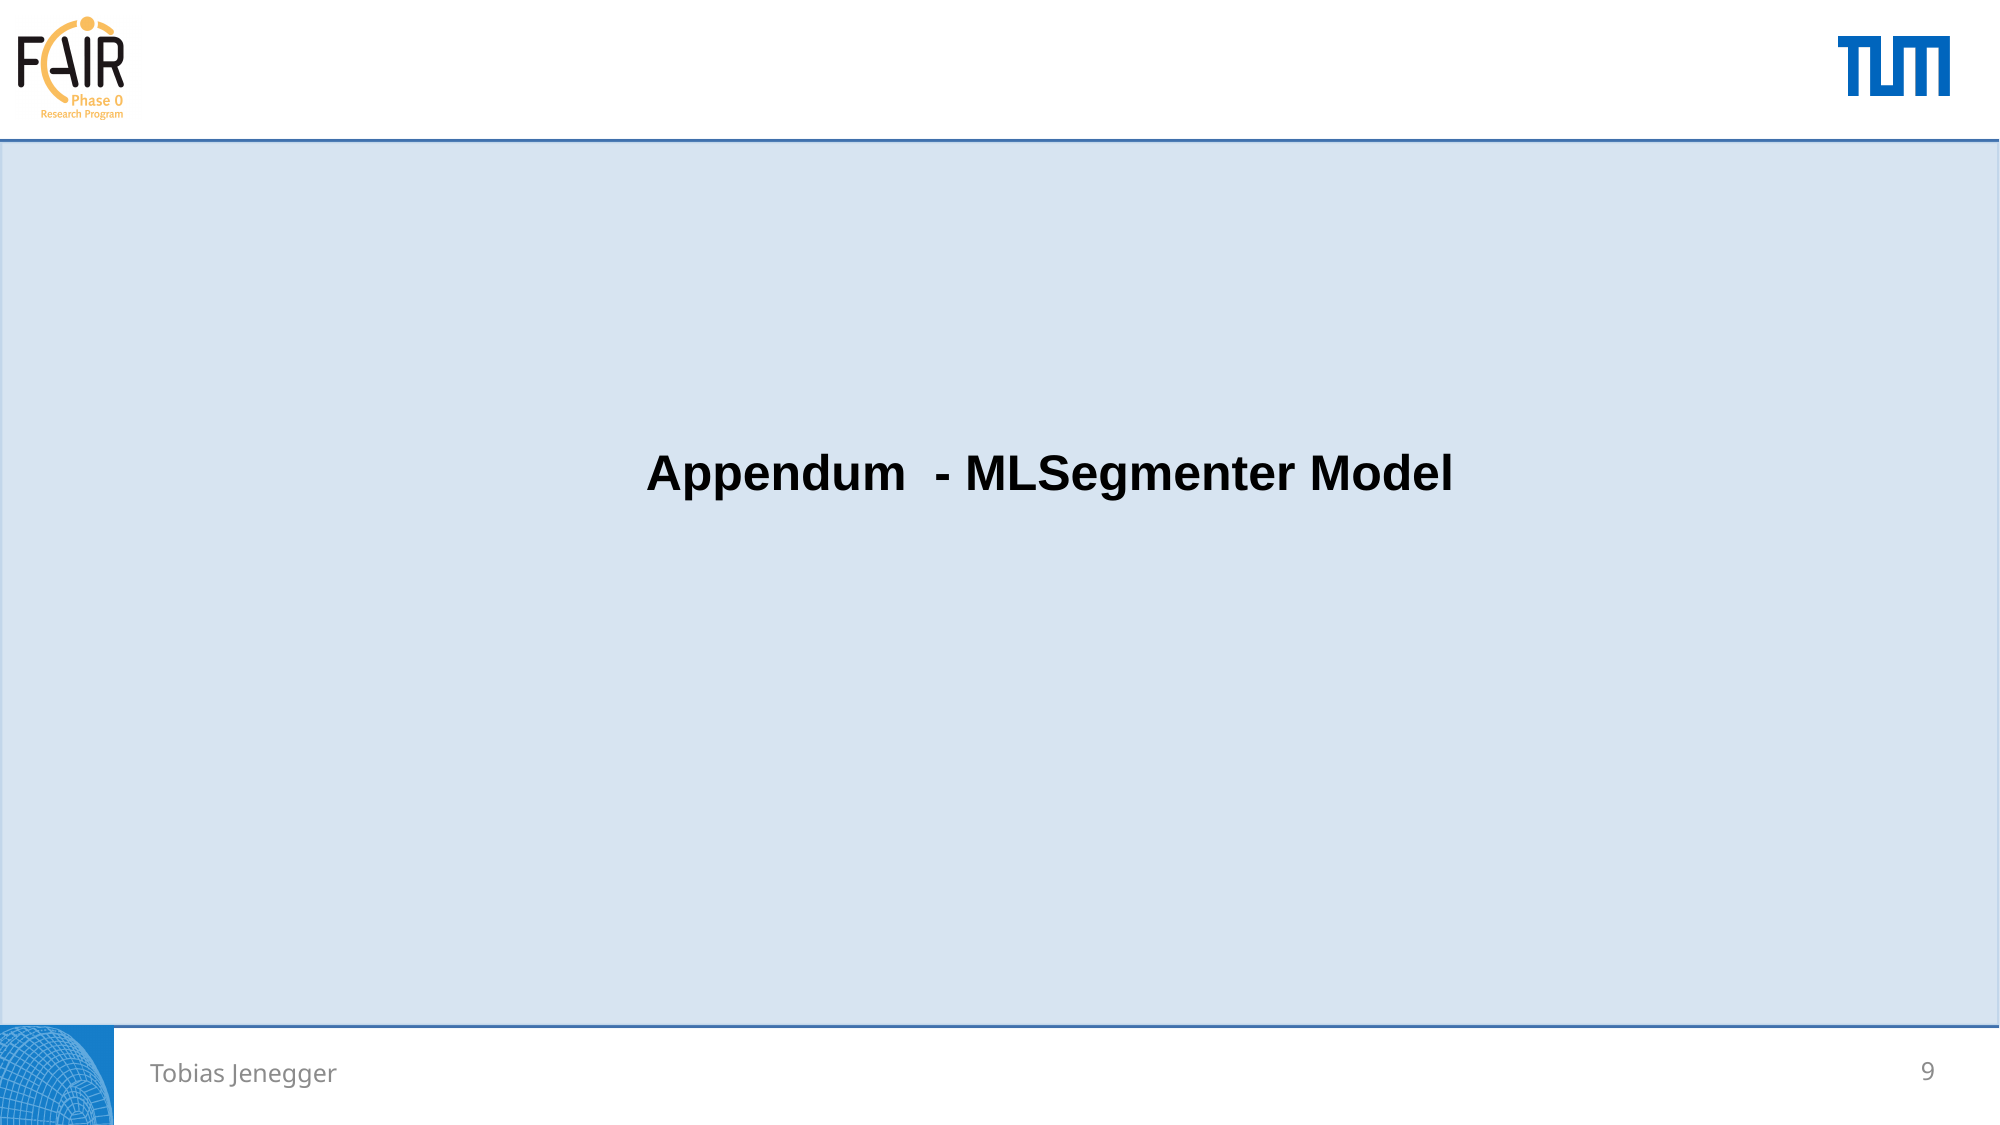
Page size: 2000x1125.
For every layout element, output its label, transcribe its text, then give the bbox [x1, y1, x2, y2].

picture [1838, 36, 1950, 96]
text_box Appendum - MLSegmenter Model [240, 438, 1861, 509]
picture [15, 15, 142, 120]
picture [0, 1025, 114, 1125]
